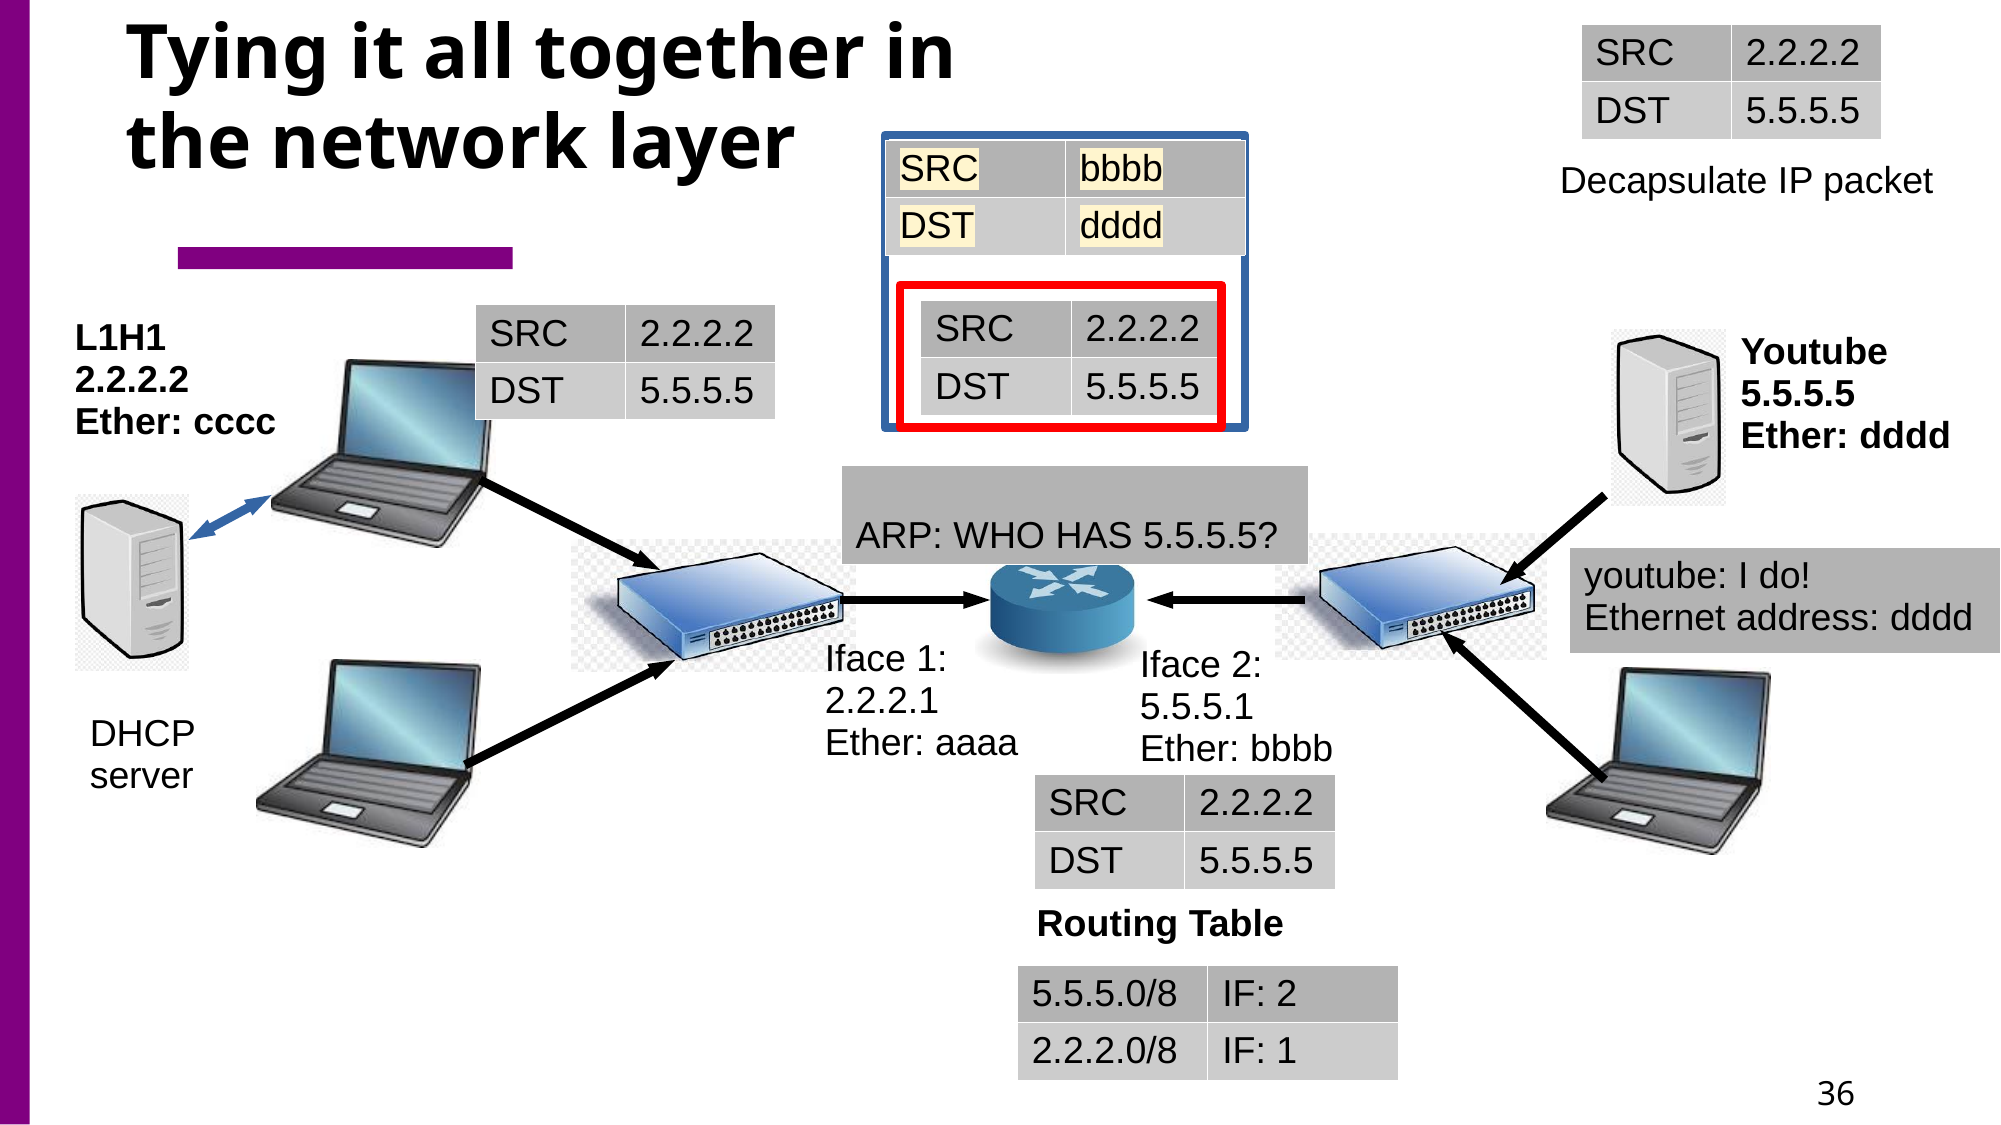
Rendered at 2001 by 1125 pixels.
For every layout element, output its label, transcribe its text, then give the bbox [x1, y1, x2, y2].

picture [975, 565, 1147, 674]
text_box DHCP server [75, 705, 221, 804]
table_header 5.5.5.0/8 [1018, 966, 1207, 1022]
text_box Iface 1: 2.2.2.1 Ether: aaaa [810, 630, 1051, 771]
text_box Routing Table [1021, 895, 1469, 953]
title Tying it all together in the network layer [75, 14, 1776, 174]
table_cell IF: 1 [1208, 1023, 1398, 1080]
picture [1275, 533, 1547, 661]
table_cell DST [886, 198, 1065, 255]
text_box Youtube 5.5.5.5 Ether: dddd [1725, 322, 1981, 506]
table_cell 5.5.5.5 [1072, 358, 1217, 415]
table_cell DST [476, 363, 625, 419]
text_box Iface 2: 5.5.5.1 Ether: bbbb [1125, 636, 1372, 777]
picture [1611, 329, 1726, 506]
table_header SRC [1582, 25, 1731, 81]
text_box Decapsulate IP packet [1545, 151, 1949, 209]
table_header 2.2.2.2 [1185, 775, 1335, 831]
picture [256, 659, 481, 848]
picture [1546, 667, 1771, 856]
table_header 2.2.2.2 [1732, 25, 1881, 81]
table_header SRC [1035, 775, 1184, 831]
table_header 2.2.2.2 [626, 305, 775, 362]
table_cell dddd [1066, 198, 1245, 255]
picture [271, 359, 496, 548]
table_header SRC [476, 305, 625, 362]
text_box L1H1 2.2.2.2 Ether: cccc [60, 309, 316, 451]
table_header IF: 2 [1208, 966, 1398, 1022]
table_cell 2.2.2.0/8 [1018, 1023, 1207, 1080]
table_cell DST [1582, 82, 1731, 139]
table_header bbbb [1066, 141, 1245, 197]
table_header youtube: I do! Ethernet address: dddd [1570, 548, 2000, 653]
table_header SRC [921, 301, 1071, 357]
table_cell DST [1035, 832, 1184, 889]
table_cell DST [921, 358, 1071, 415]
table_cell 5.5.5.5 [1185, 832, 1335, 889]
table_cell 5.5.5.5 [626, 363, 775, 419]
table_cell 5.5.5.5 [1732, 82, 1881, 139]
table_header 2.2.2.2 [1072, 301, 1217, 357]
picture [571, 539, 856, 672]
table_header SRC [886, 141, 1065, 197]
picture [75, 494, 189, 671]
table_header ARP: WHO HAS 5.5.5.5? [842, 466, 1308, 564]
